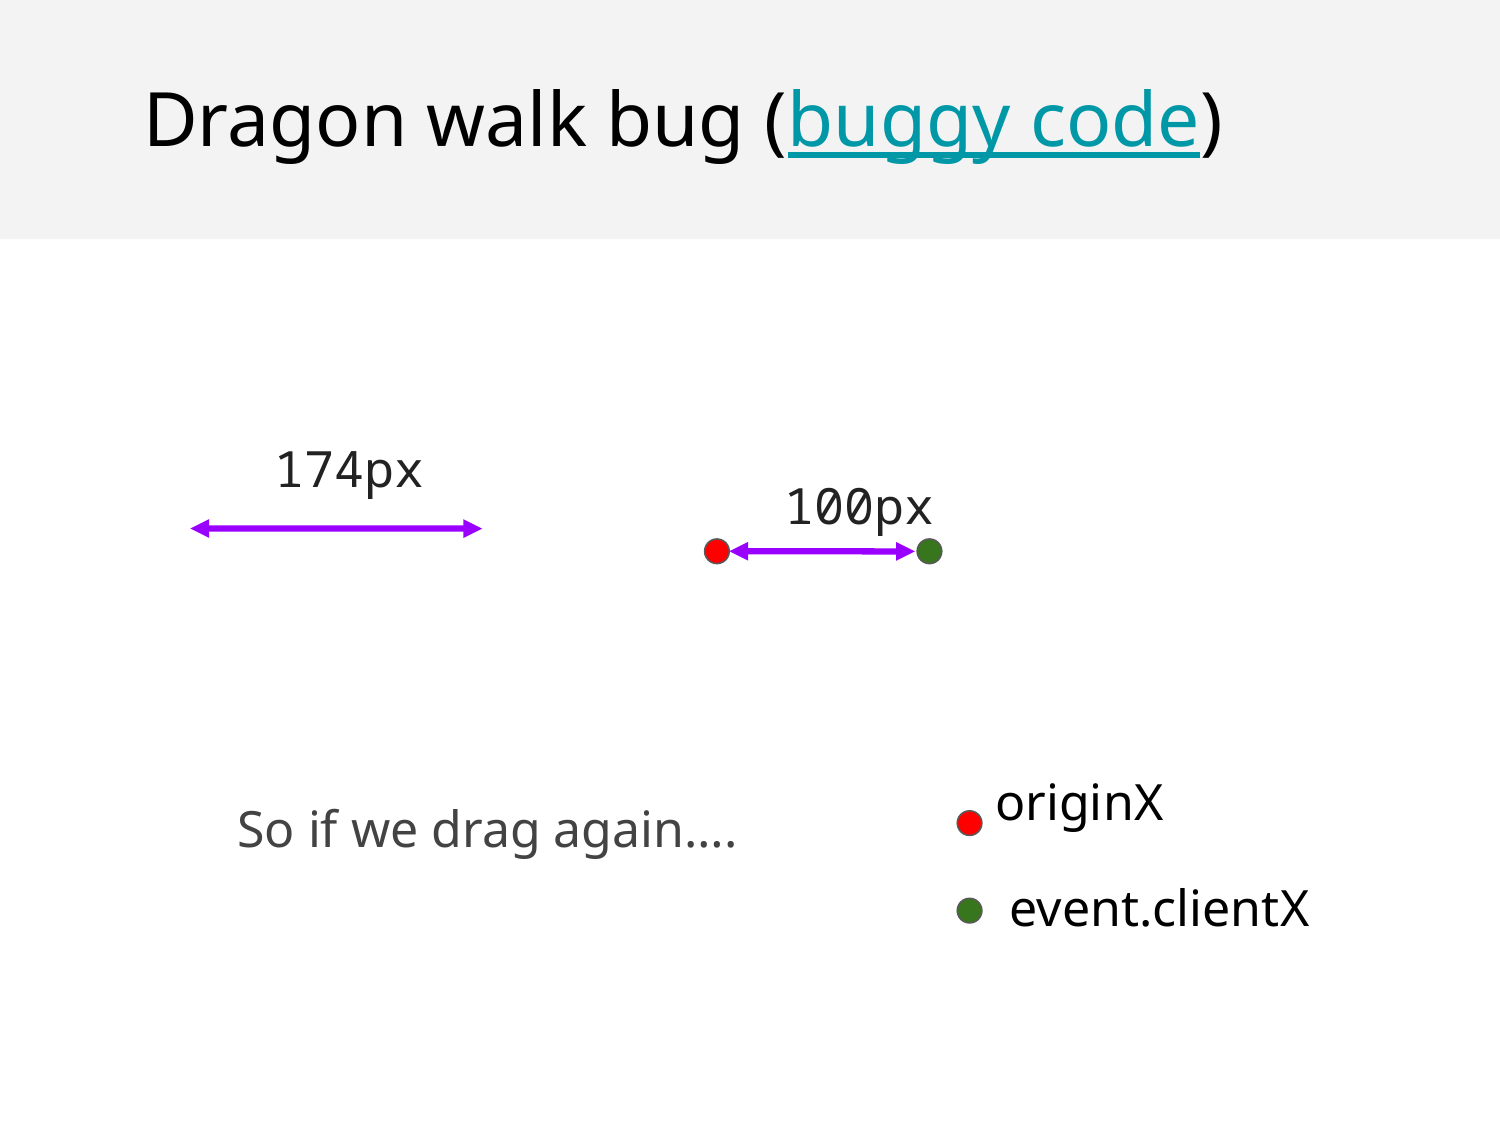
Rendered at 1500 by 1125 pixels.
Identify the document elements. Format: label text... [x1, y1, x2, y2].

text_box 100px [769, 459, 980, 510]
text_box 174px [372, 463, 387, 473]
text_box 174px [342, 457, 352, 473]
text_box event.clientX [994, 861, 1432, 1002]
text_box [704, 538, 730, 564]
title Dragon walk bug (buggy code) [128, 56, 1372, 183]
text_box 100px [851, 492, 864, 510]
text_box 100px [882, 500, 897, 510]
text_box originX [980, 755, 1215, 897]
picture [191, 344, 1248, 710]
text_box [917, 538, 942, 564]
text_box [957, 810, 980, 836]
list So if we drag again…. [222, 773, 787, 986]
text_box [957, 898, 982, 923]
text_box 100px [821, 492, 834, 510]
text_box 174px [259, 422, 470, 473]
